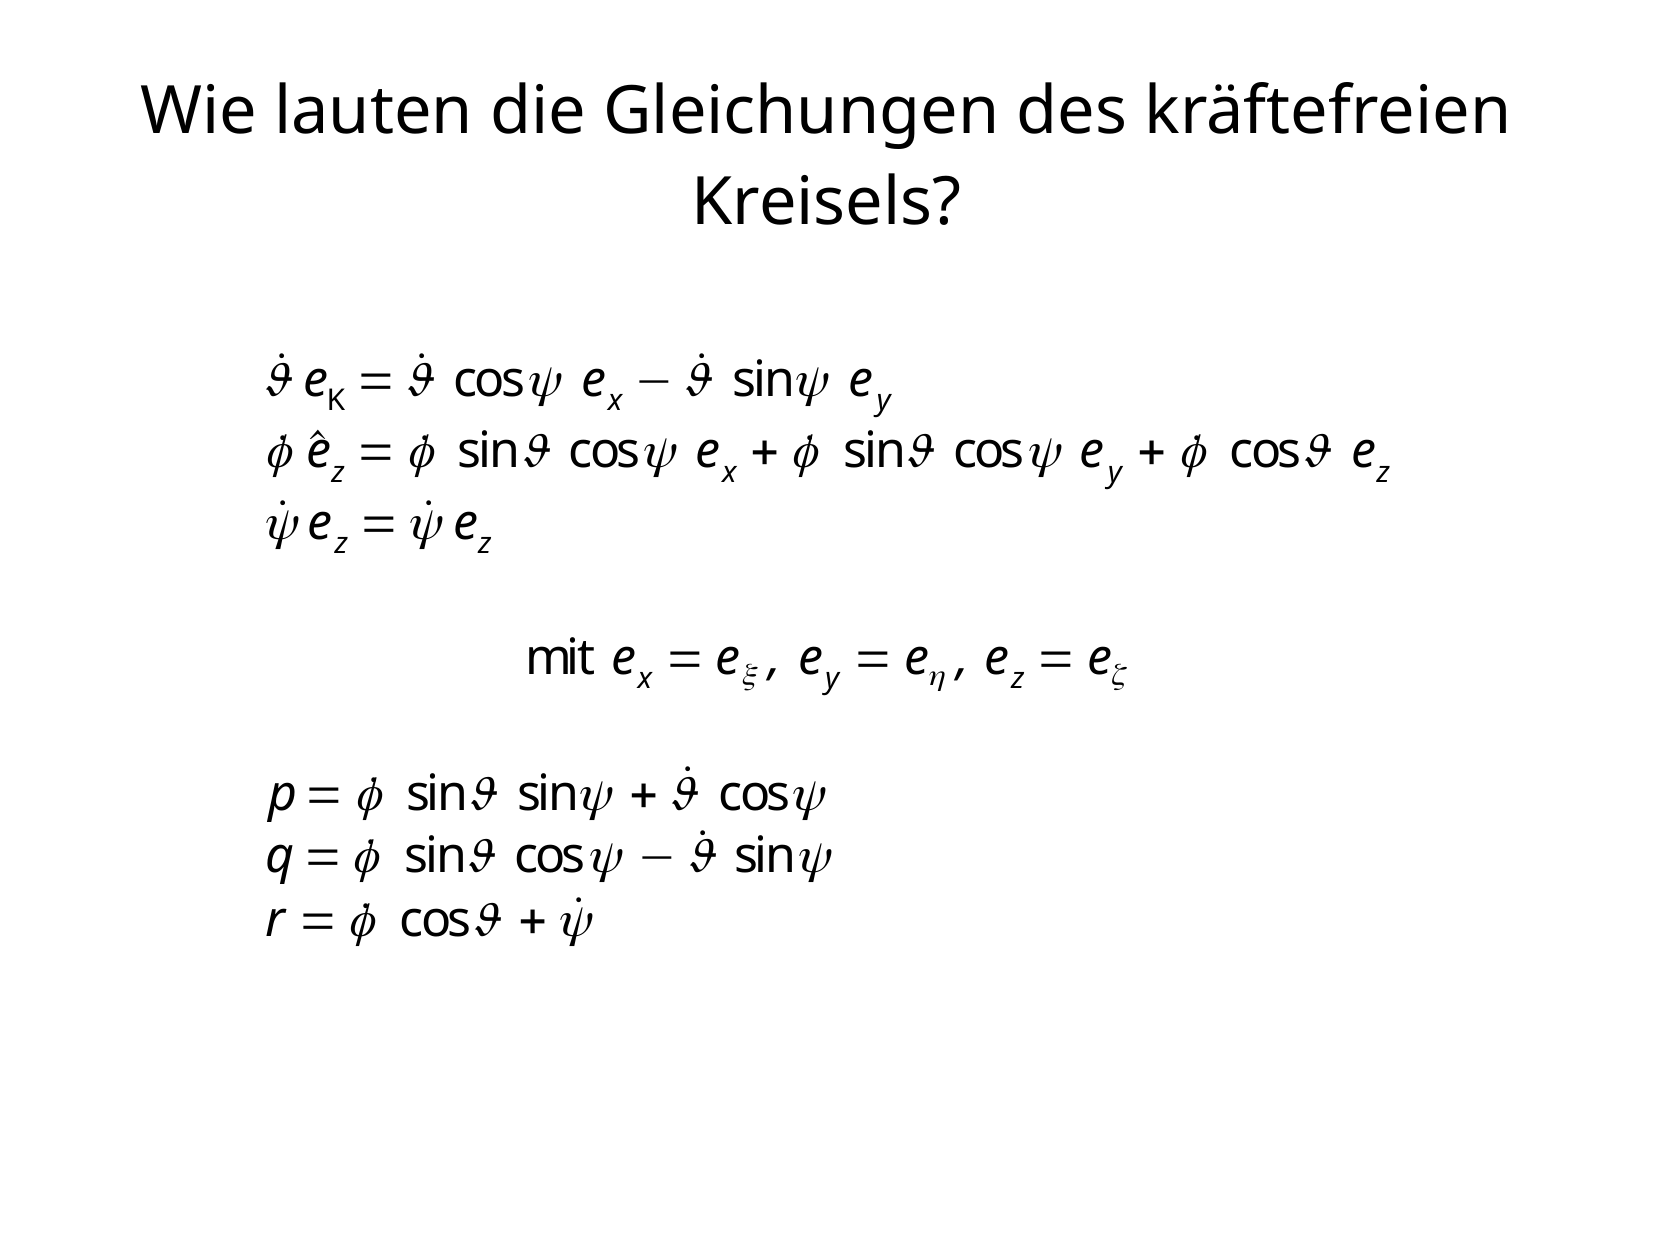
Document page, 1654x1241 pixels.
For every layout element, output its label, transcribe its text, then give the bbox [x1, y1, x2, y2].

chart [256, 349, 1398, 950]
title Wie lauten die Gleichungen des kräftefreien Kreisels? [82, 49, 1571, 257]
